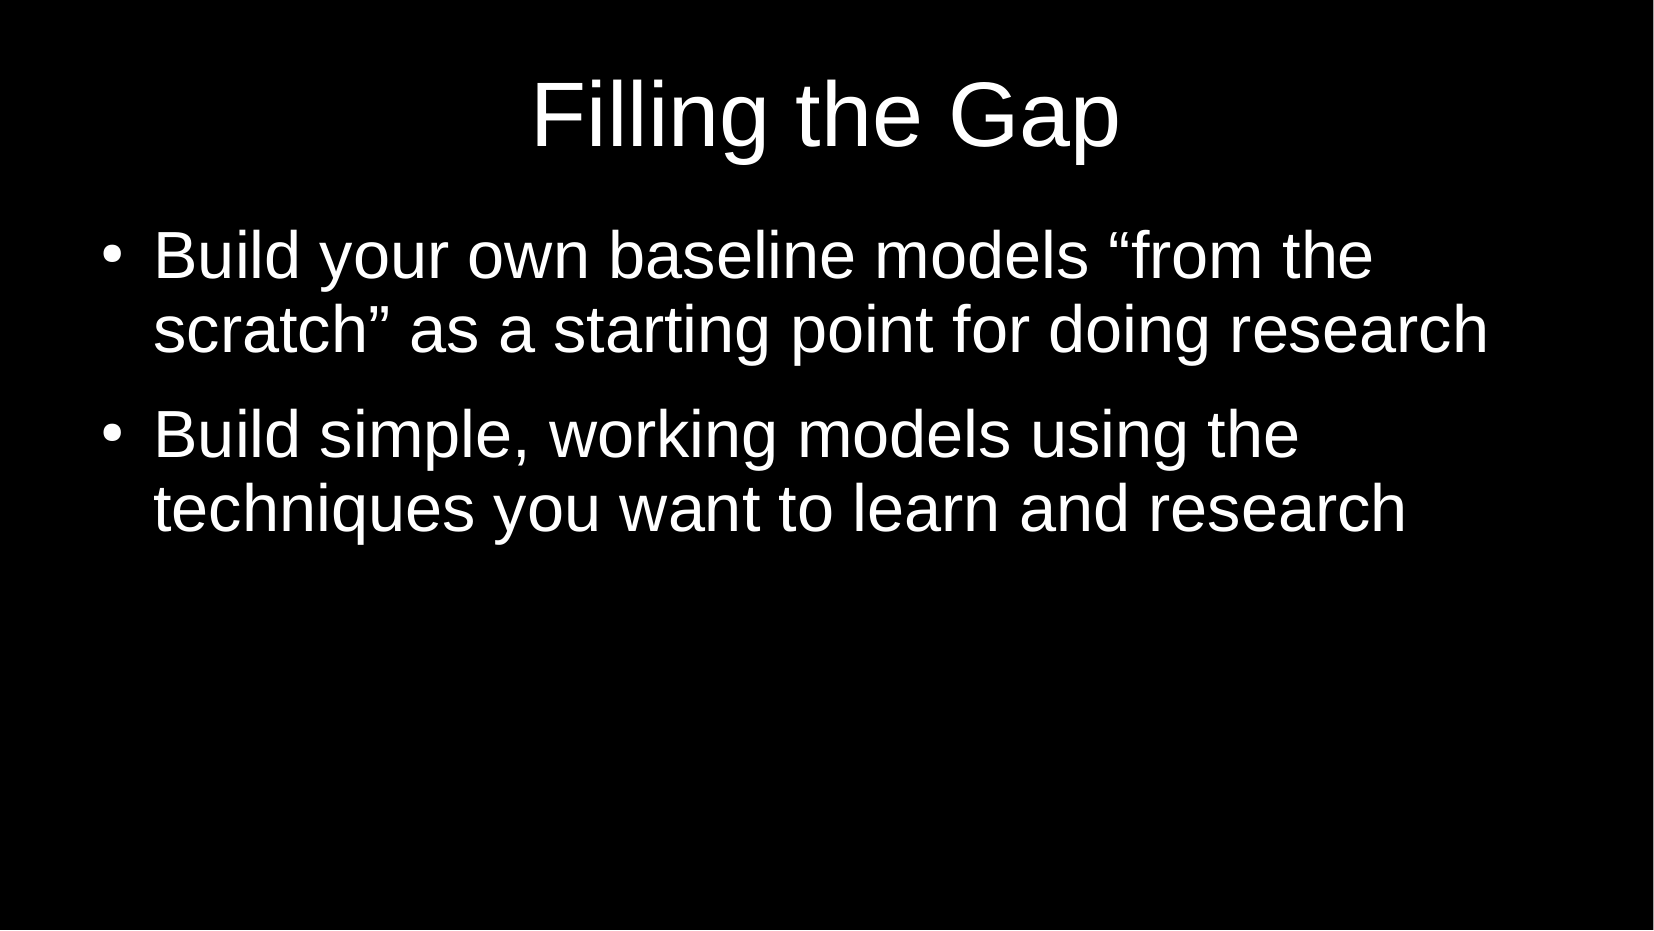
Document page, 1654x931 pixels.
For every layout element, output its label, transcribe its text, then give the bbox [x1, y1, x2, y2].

list Build your own baseline models “from the scratch” as a starting point for doing research Build simple, working models using the techniques you want to learn and research [82, 217, 1571, 758]
title Filling the Gap [82, 37, 1571, 193]
